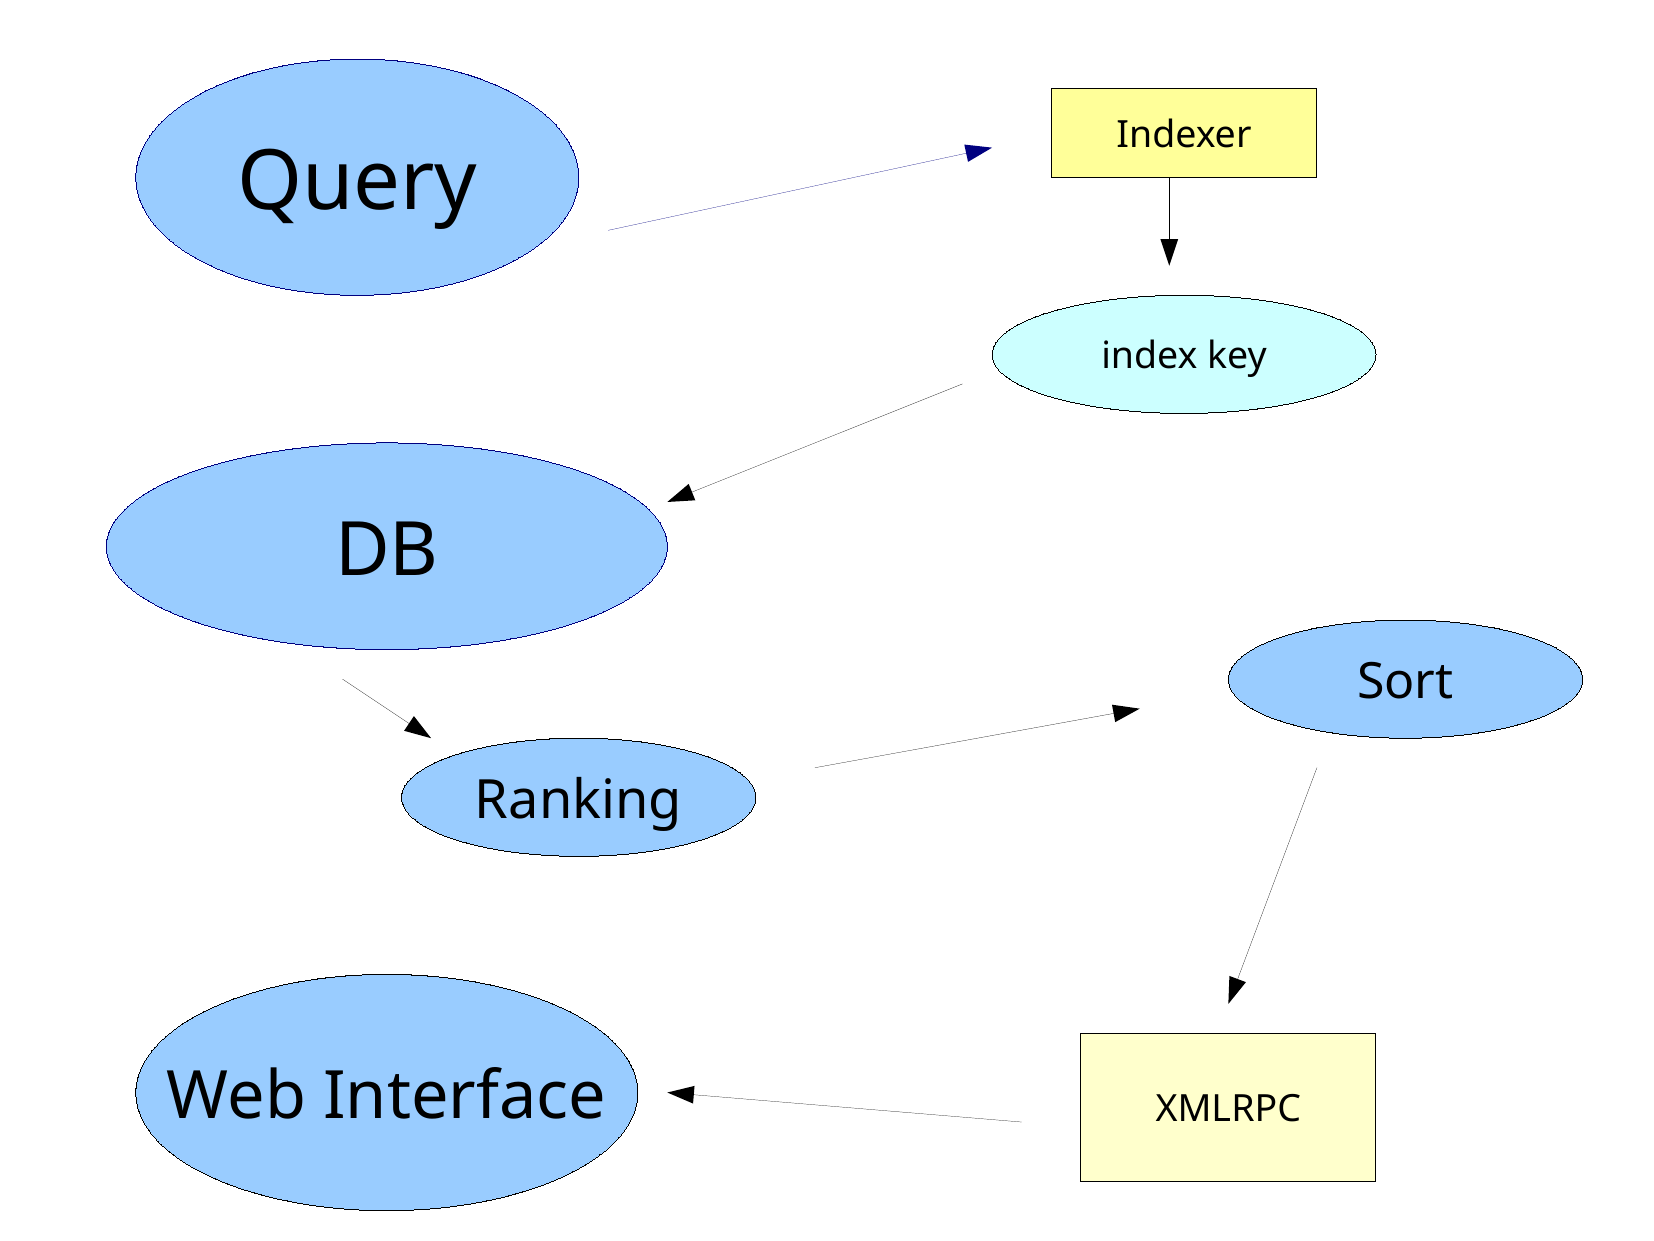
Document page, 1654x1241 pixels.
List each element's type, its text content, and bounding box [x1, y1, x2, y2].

text_box XMLRPC [1080, 1033, 1376, 1182]
text_box Query [135, 59, 579, 296]
text_box index key [992, 295, 1377, 414]
text_box DB [106, 442, 668, 650]
text_box Ranking [401, 738, 756, 857]
text_box Web Interface [135, 974, 638, 1211]
text_box Sort [1228, 620, 1583, 739]
text_box Indexer [1051, 88, 1317, 178]
